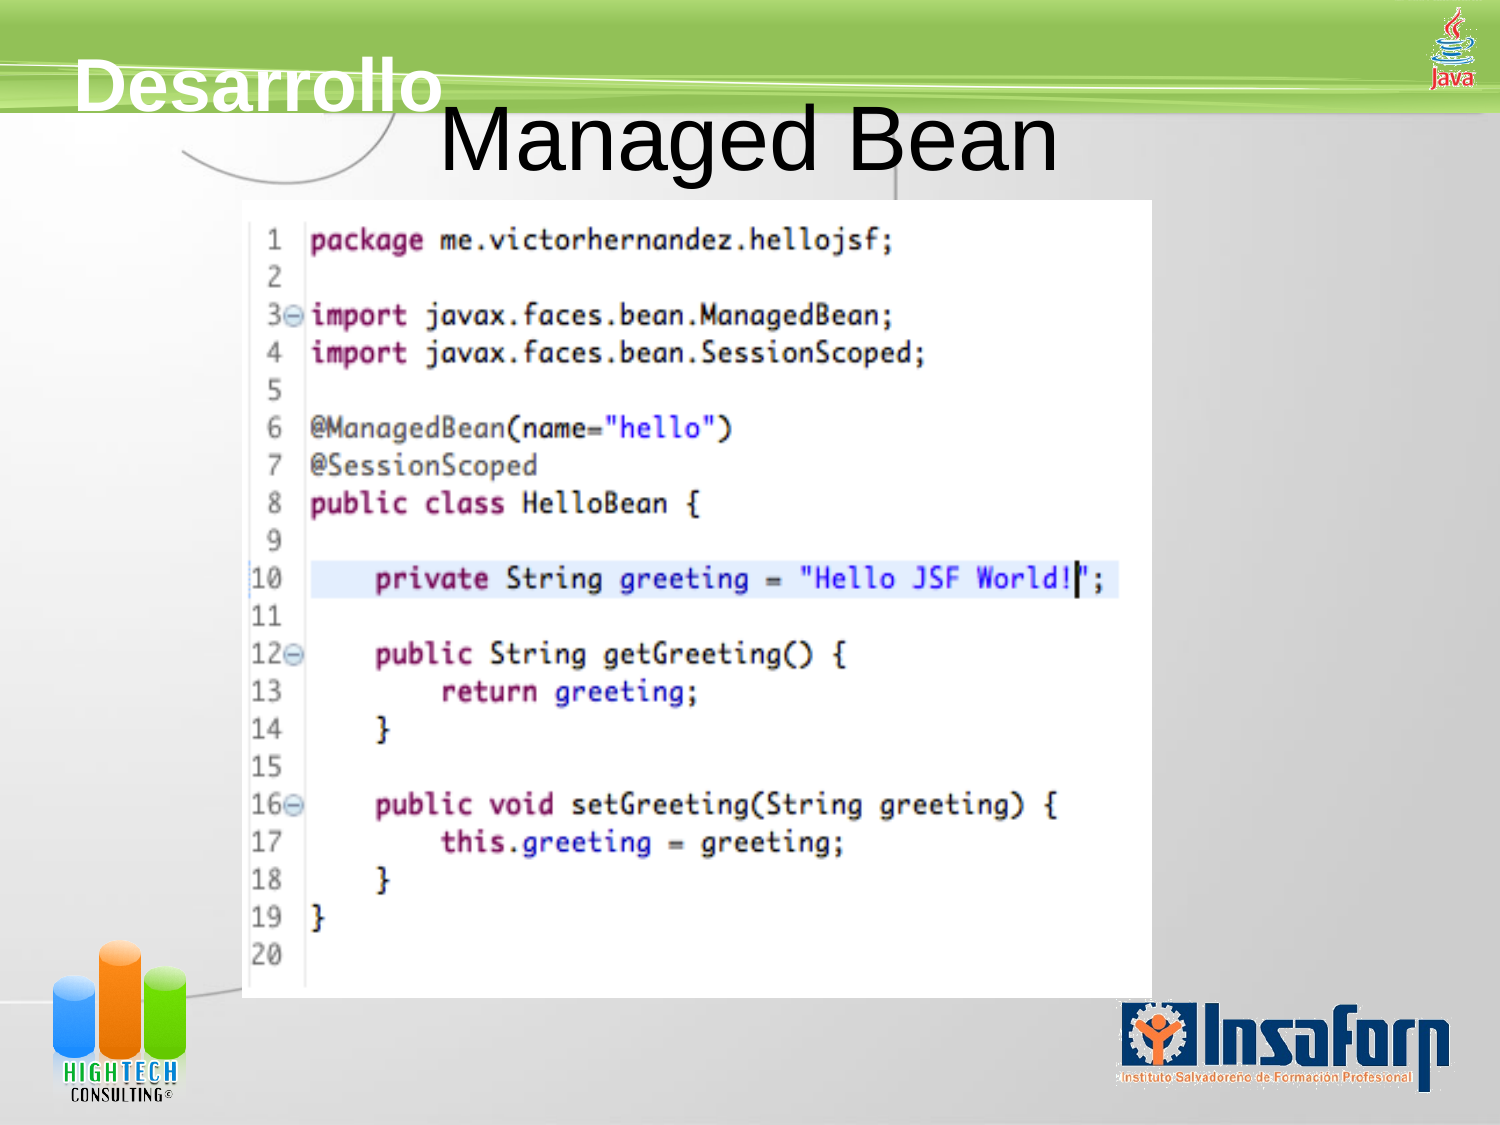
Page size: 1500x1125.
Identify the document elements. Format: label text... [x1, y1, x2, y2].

title Managed Bean [75, 44, 1425, 233]
picture [0, 0, 1500, 1125]
text_box Desarrollo [58, 29, 473, 129]
